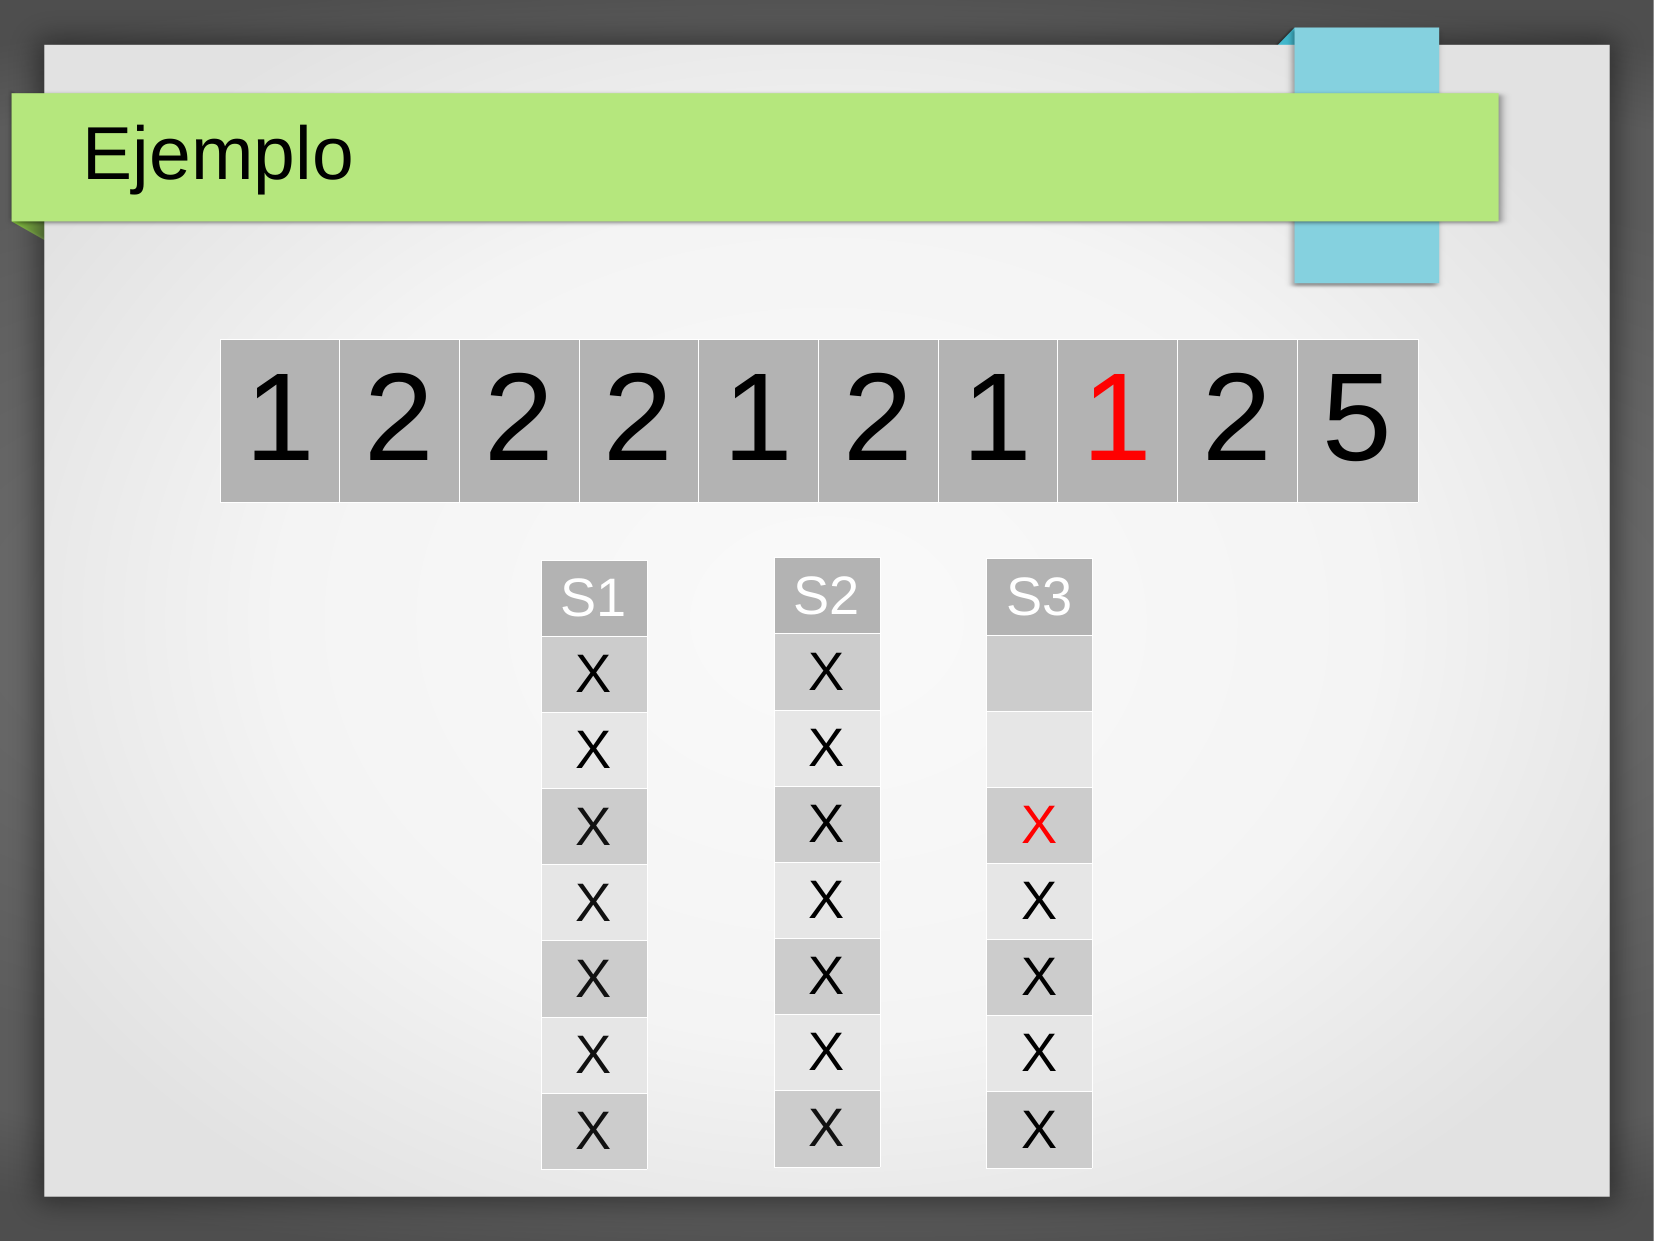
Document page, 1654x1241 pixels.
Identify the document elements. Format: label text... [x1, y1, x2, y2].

table_header 1 [699, 340, 818, 502]
table_cell X [775, 634, 880, 710]
table_header 1 [221, 340, 339, 502]
table_header 1 [1058, 340, 1177, 502]
table_cell X [775, 711, 880, 786]
table_header 2 [340, 340, 459, 502]
table_cell X [987, 1016, 1092, 1091]
table_cell X [775, 787, 880, 862]
table_header S1 [542, 561, 647, 636]
table_cell [987, 636, 1092, 711]
table_cell X [987, 940, 1092, 1015]
table_cell X [775, 939, 880, 1014]
table_cell X [542, 713, 647, 788]
table_cell X [542, 941, 647, 1017]
table_header 2 [1178, 340, 1297, 502]
table_cell X [542, 637, 647, 712]
table_header 1 [939, 340, 1057, 502]
table_header 2 [819, 340, 938, 502]
table_cell X [542, 789, 647, 864]
table_cell X [775, 1091, 880, 1167]
table_cell X [775, 863, 880, 938]
table_cell X [542, 865, 647, 940]
table_cell X [987, 1092, 1092, 1168]
table_cell X [775, 1015, 880, 1090]
table_cell [987, 712, 1092, 787]
picture [0, 0, 1654, 1241]
table_header 2 [460, 340, 579, 502]
table_cell X [542, 1094, 647, 1169]
table_cell X [542, 1018, 647, 1093]
table_header S2 [775, 558, 880, 633]
table_cell X [987, 864, 1092, 939]
title Ejemplo [82, 94, 1264, 213]
table_header S3 [987, 559, 1092, 635]
table_cell X [987, 788, 1092, 863]
table_header 5 [1298, 340, 1418, 502]
table_header 2 [580, 340, 698, 502]
